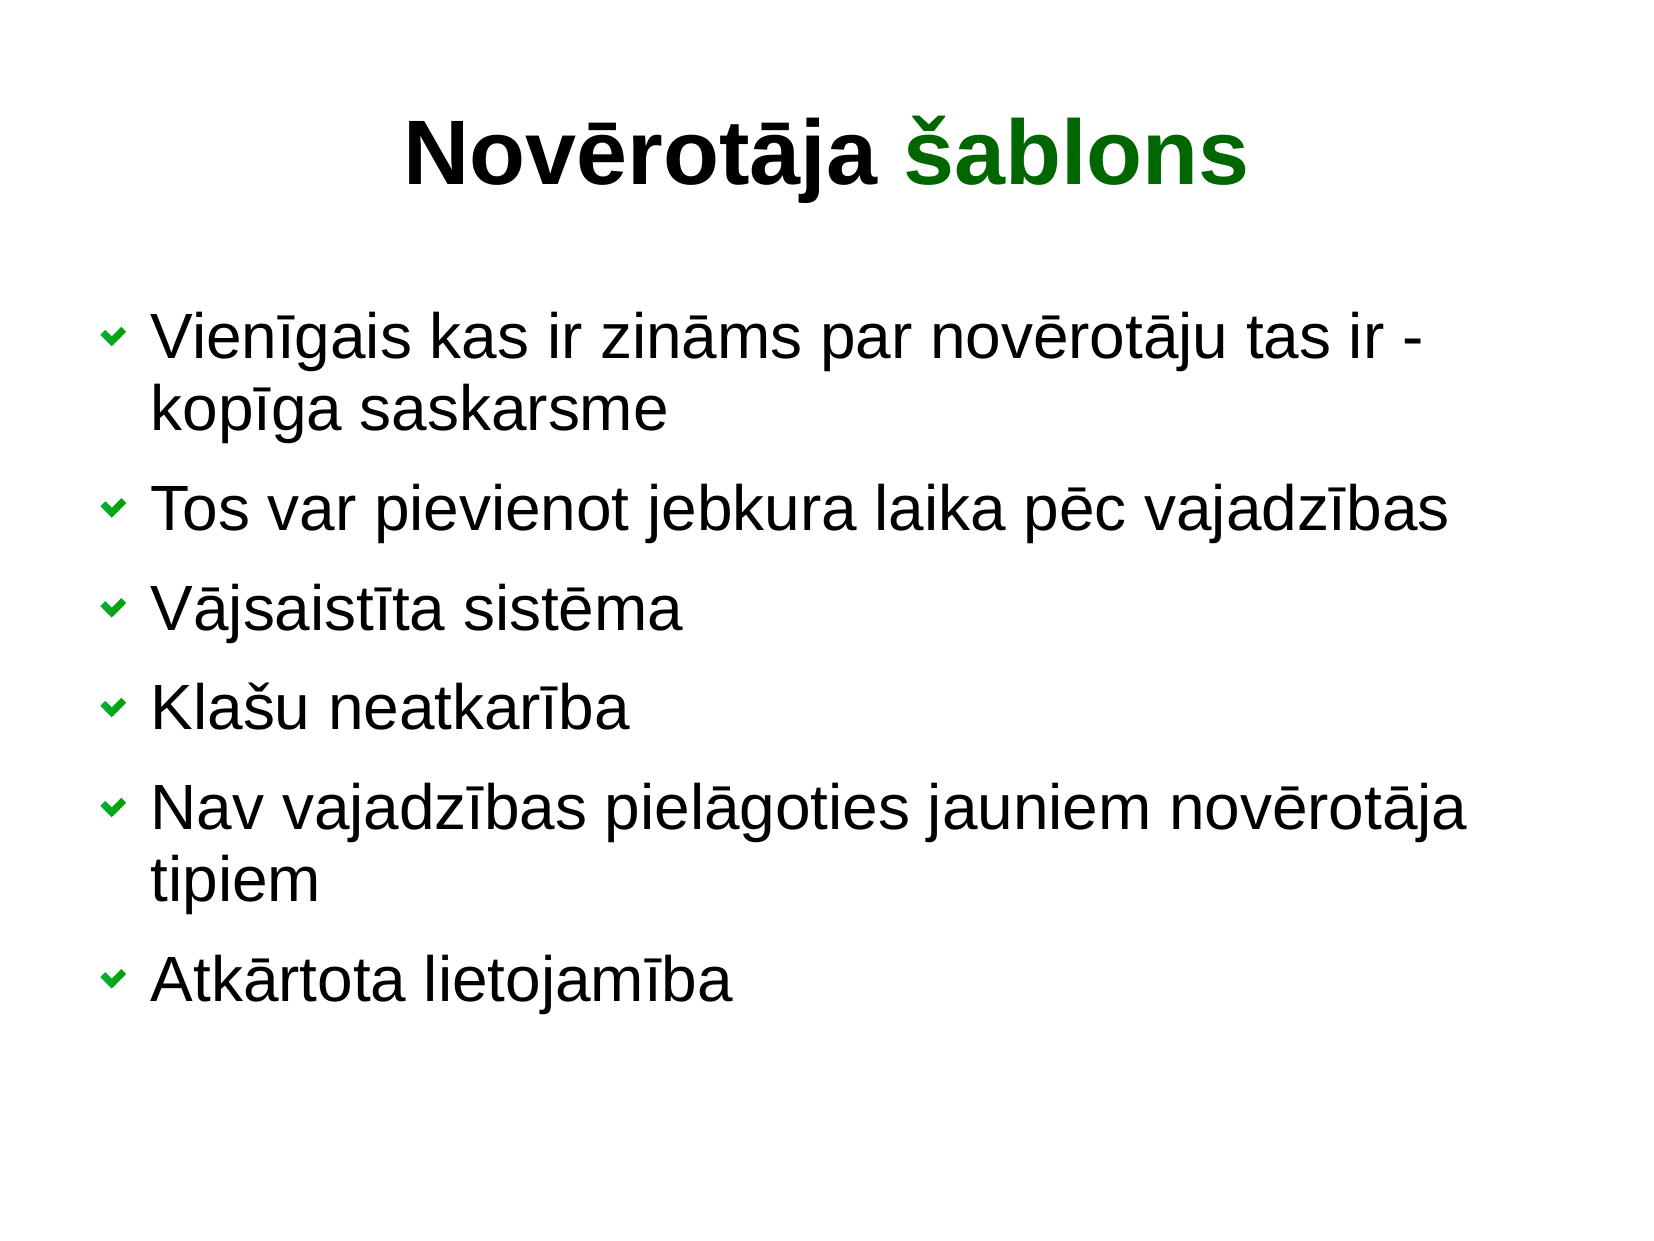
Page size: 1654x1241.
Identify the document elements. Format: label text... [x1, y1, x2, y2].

list Vienīgais kas ir zināms par novērotāju tas ir - kopīga saskarsme Tos var pievienot jebkura laika pēc vajadzības Vājsaistīta sistēma Klašu neatkarība Nav vajadzības pielāgoties jauniem novērotāja tipiem Atkārtota lietojamība [82, 300, 1571, 1021]
title Novērotāja šablons [82, 49, 1571, 257]
